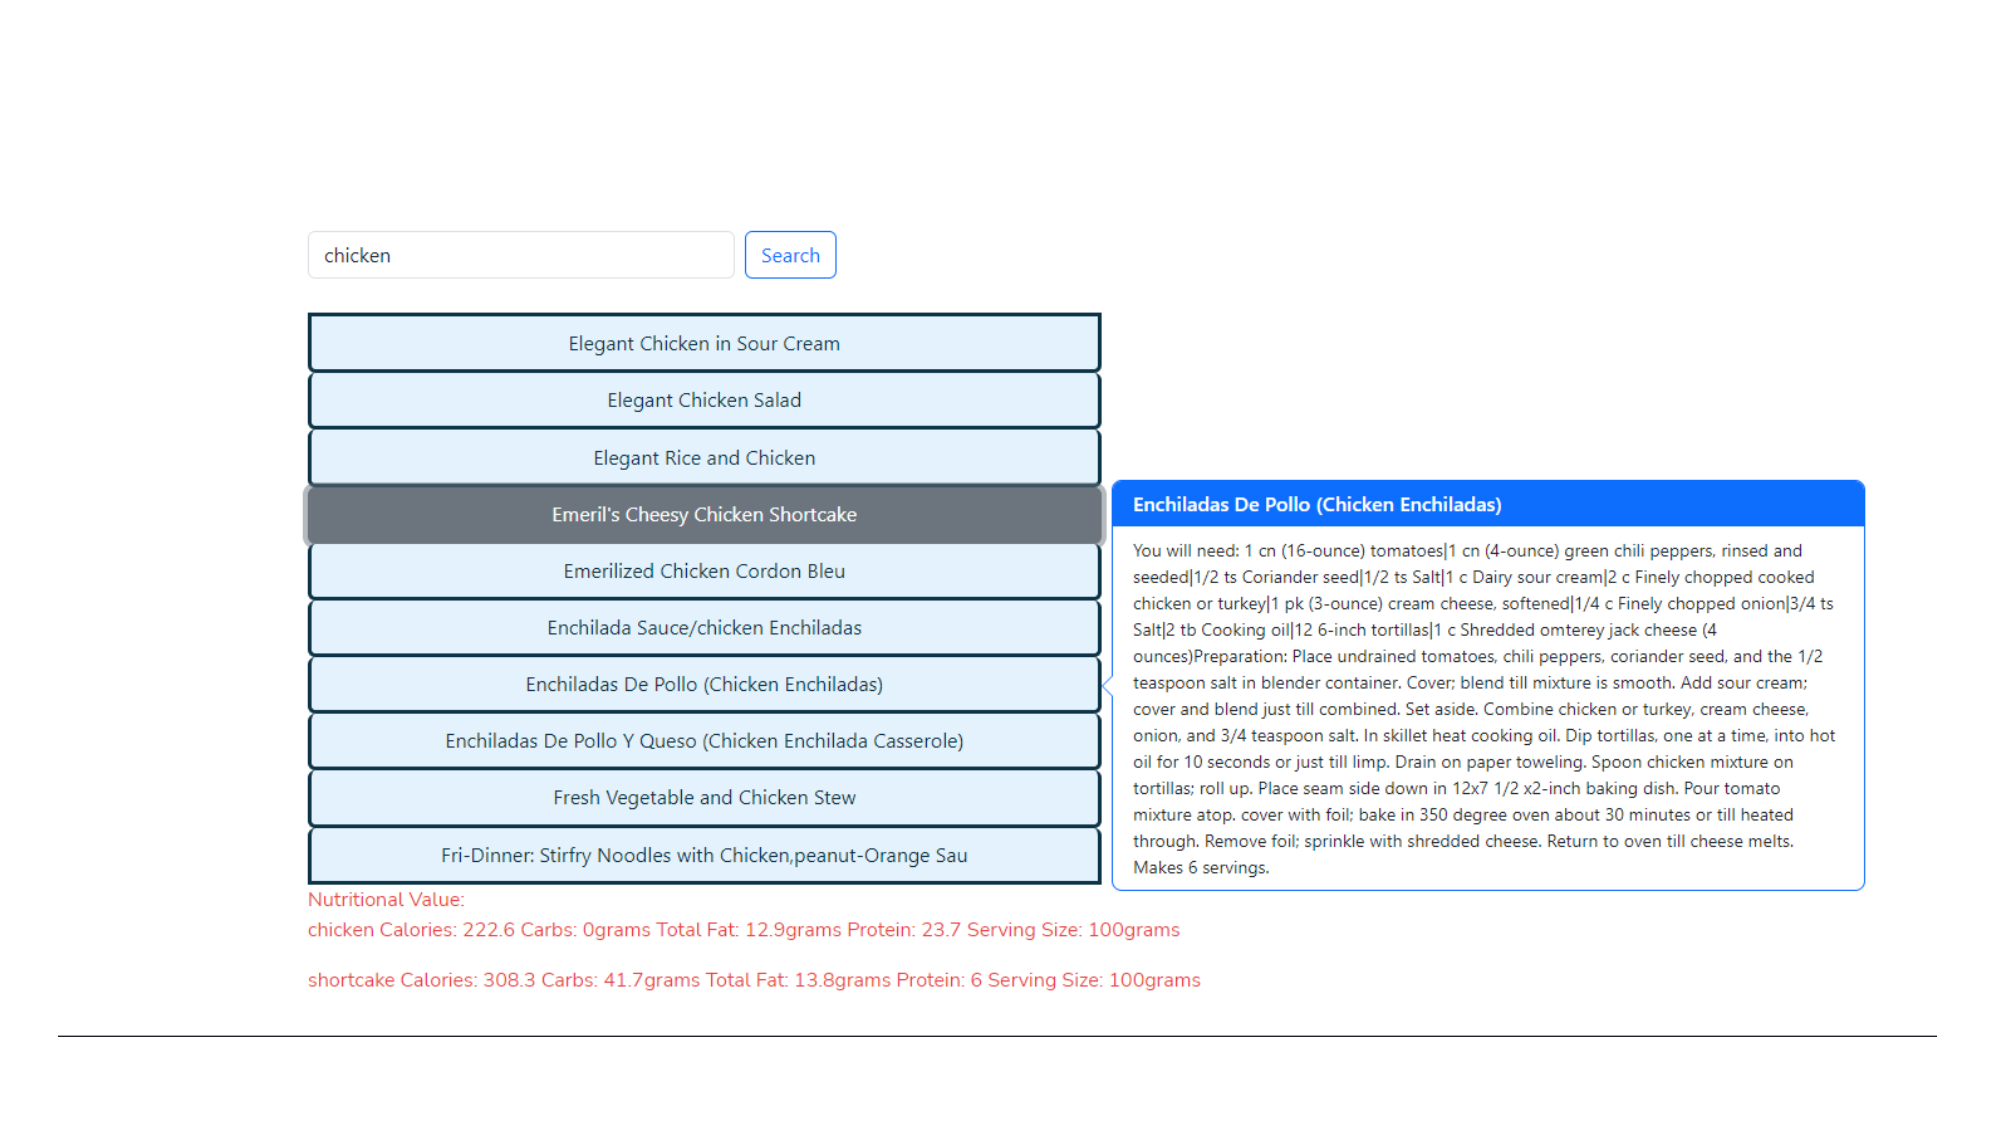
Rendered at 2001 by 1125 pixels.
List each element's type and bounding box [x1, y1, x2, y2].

picture [58, 187, 1937, 1037]
